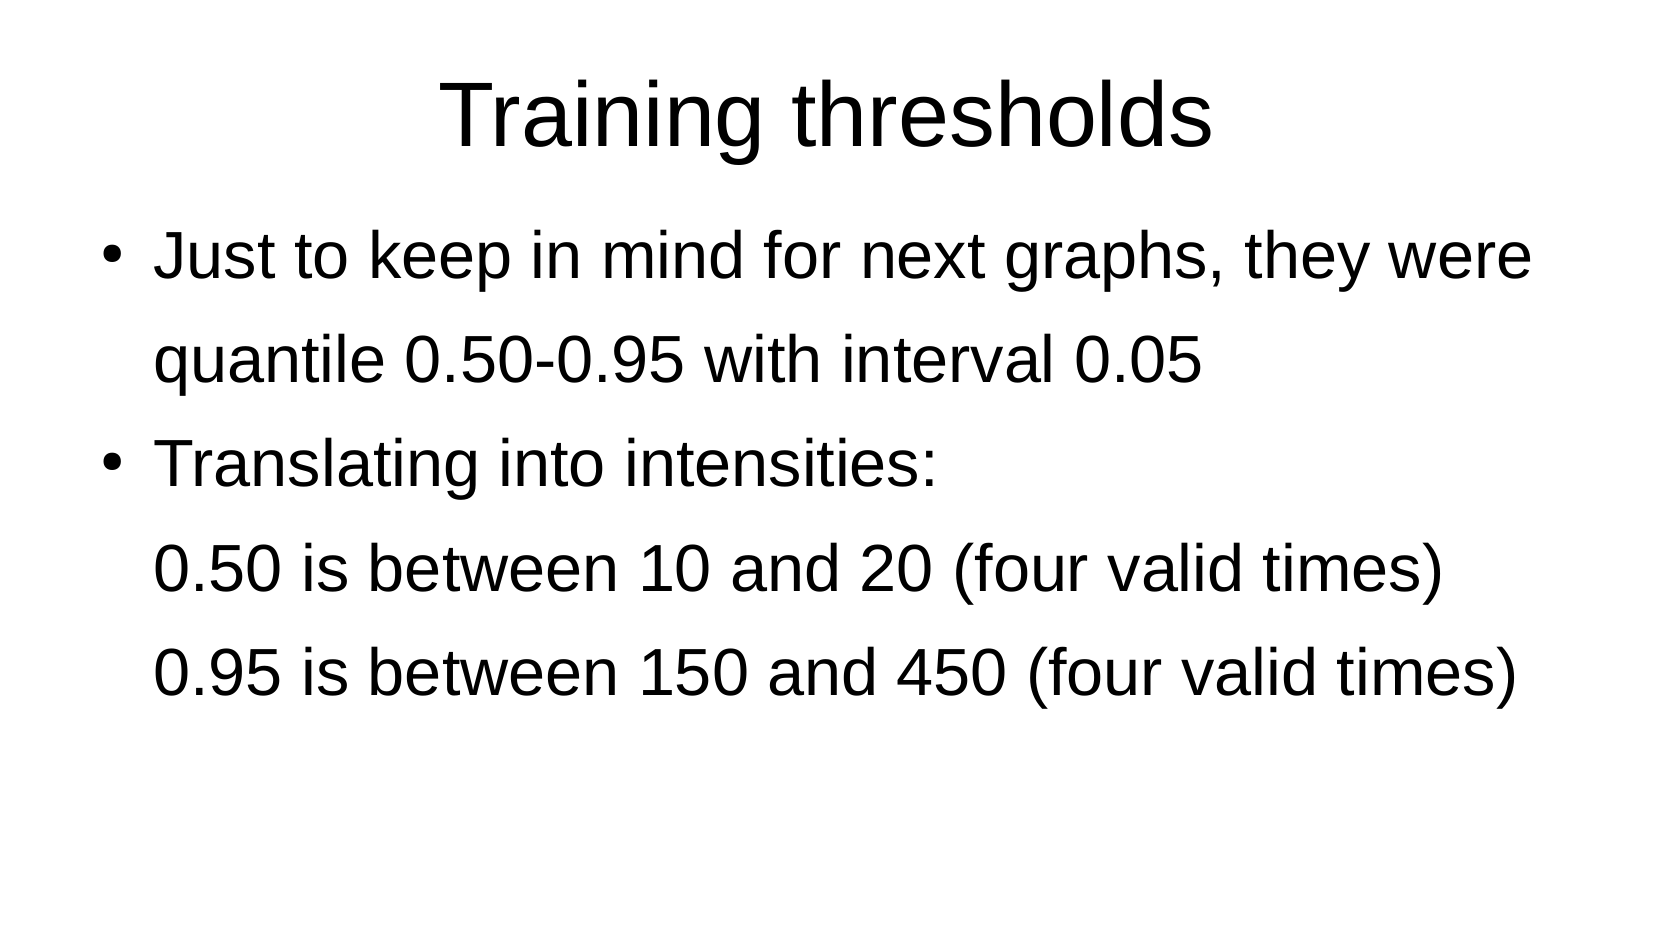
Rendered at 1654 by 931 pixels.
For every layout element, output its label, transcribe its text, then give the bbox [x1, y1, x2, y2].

title Training thresholds [82, 37, 1571, 193]
list Just to keep in mind for next graphs, they were quantile 0.50-0.95 with interval 0.05 Translating into intensities: 0.50 is between 10 and 20 (four valid times) 0.95 is between 150 and 450 (four valid times) [82, 217, 1571, 758]
